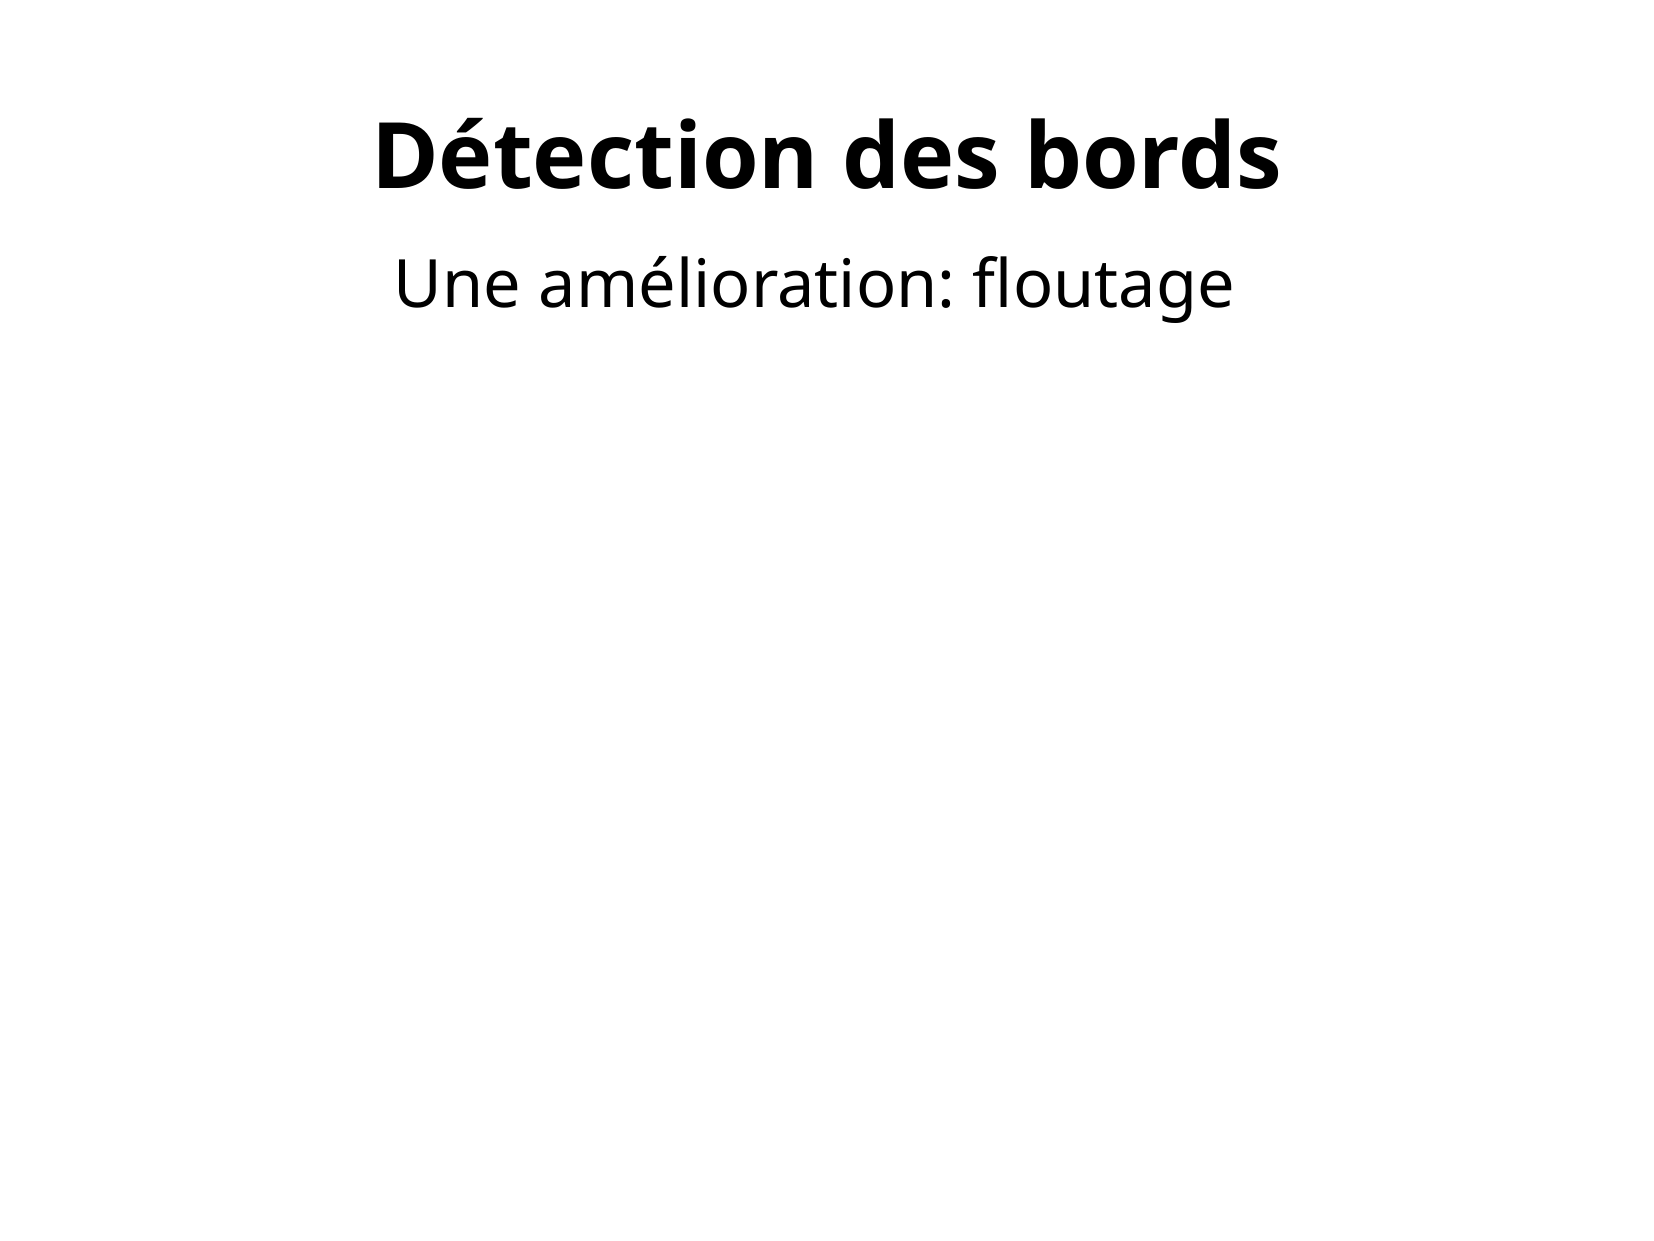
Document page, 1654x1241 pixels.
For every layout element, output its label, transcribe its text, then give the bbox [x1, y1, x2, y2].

title Détection des bords [82, 49, 1571, 257]
list Une amélioration: floutage [70, 236, 1560, 322]
